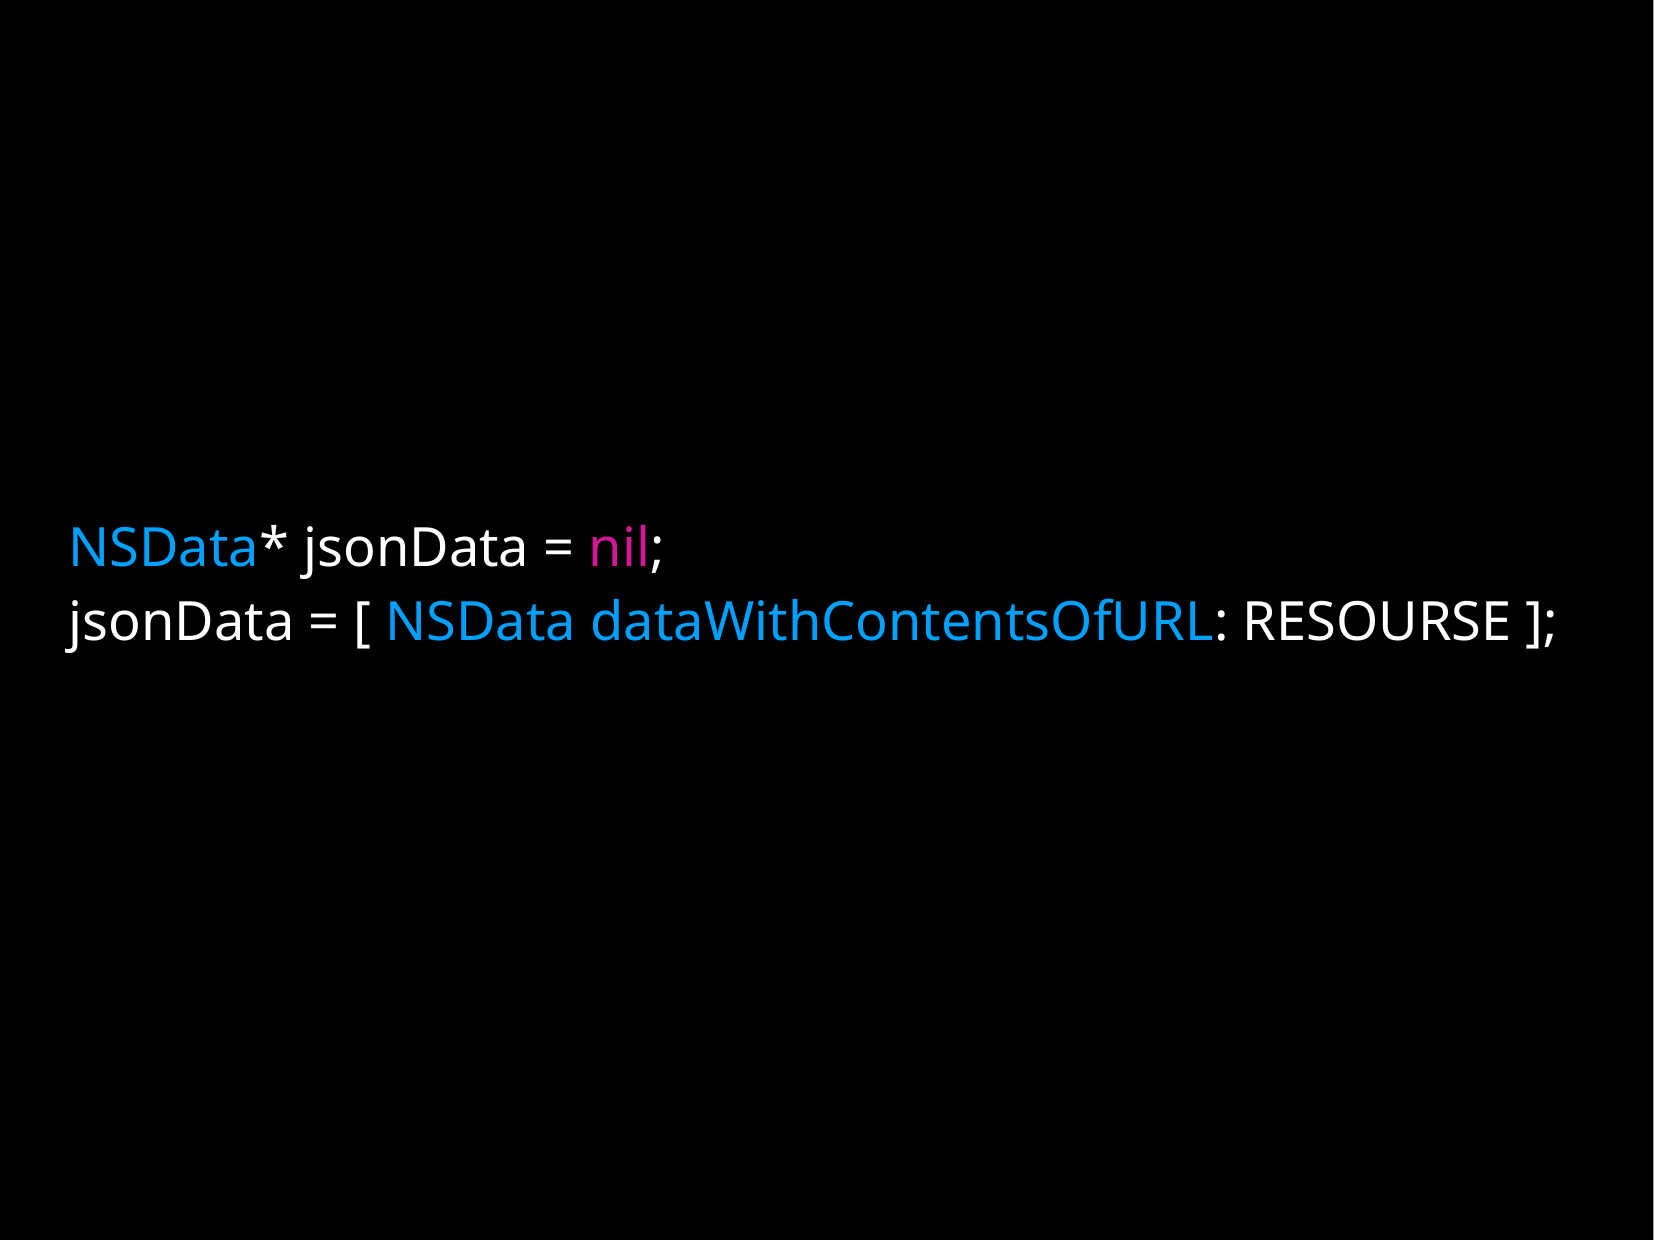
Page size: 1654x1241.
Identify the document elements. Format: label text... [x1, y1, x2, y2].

text_box NSData* jsonData = nil; jsonData = [ NSData dataWithContentsOfURL: RESOURSE ]; [11, 501, 1630, 662]
